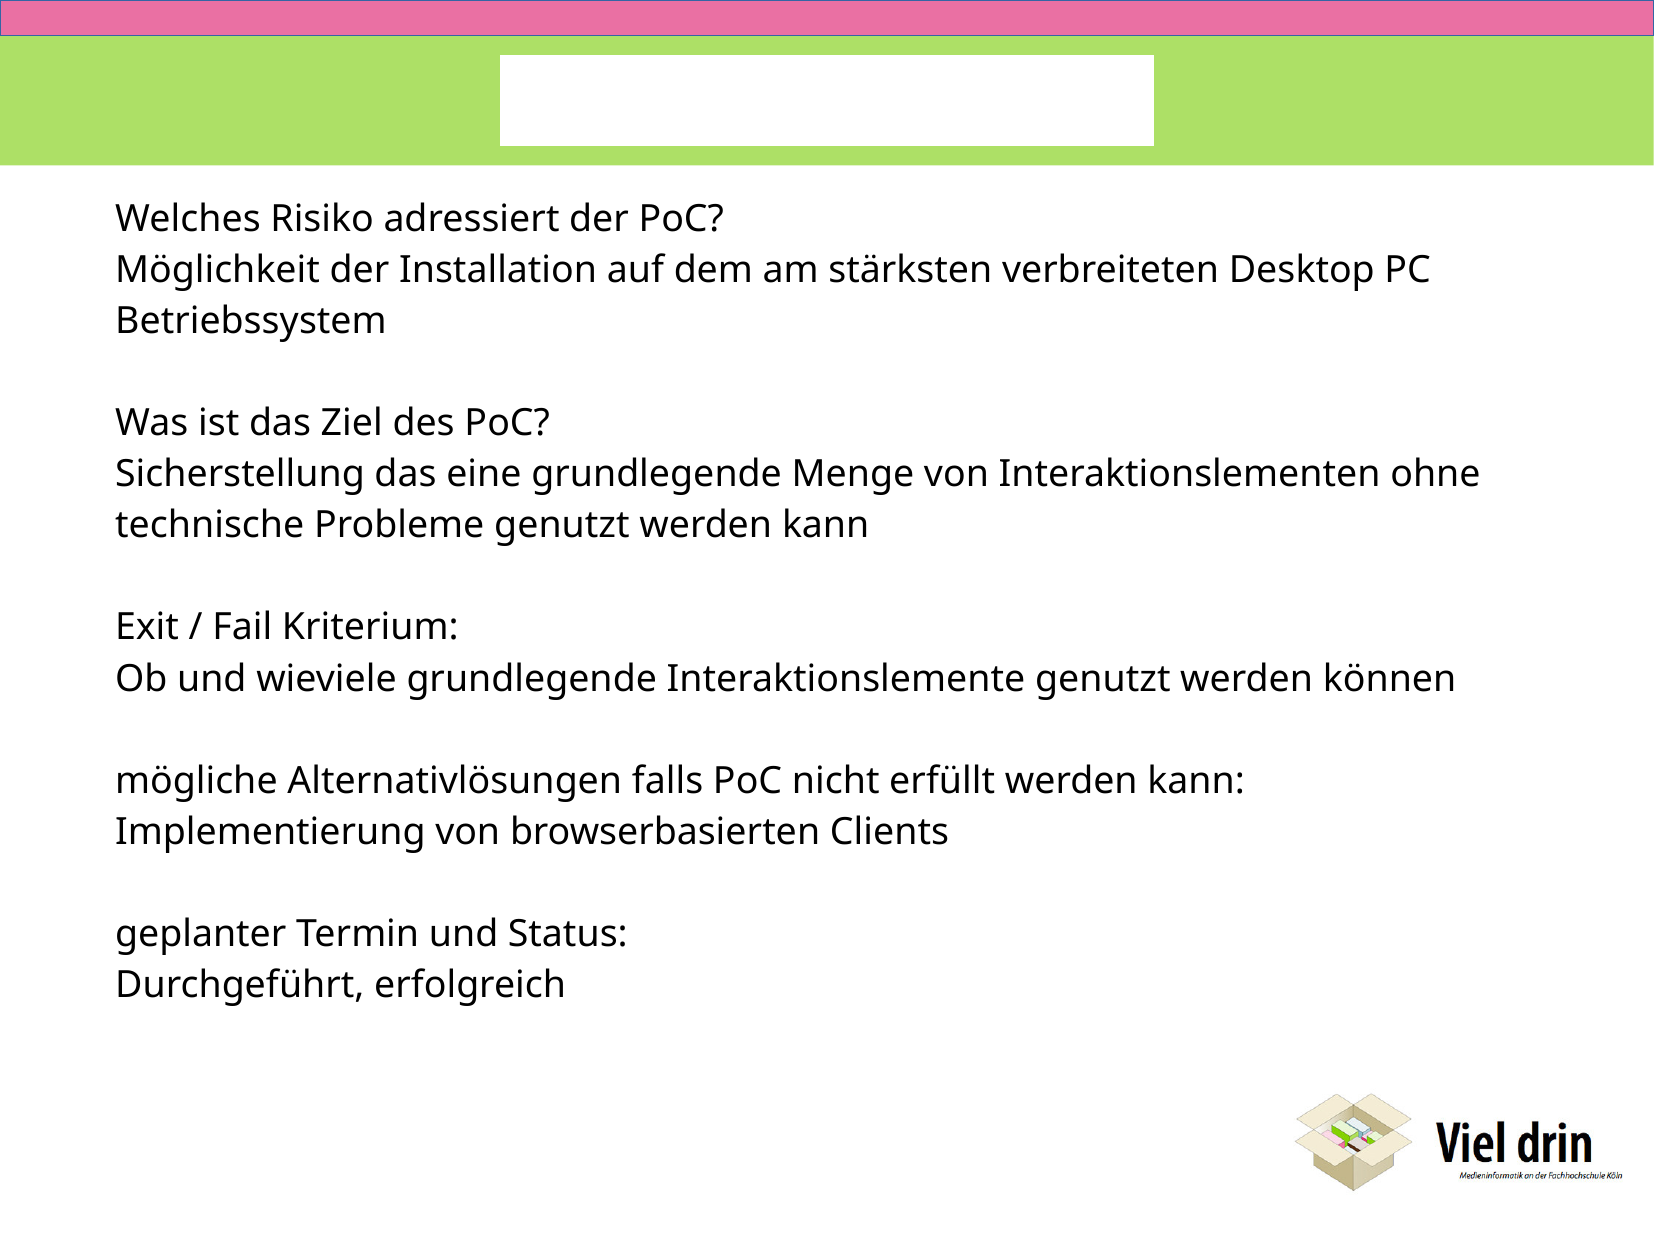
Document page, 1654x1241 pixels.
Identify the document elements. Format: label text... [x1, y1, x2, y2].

picture [1257, 1058, 1648, 1231]
text_box Welches Risiko adressiert der PoC? Möglichkeit der Installation auf dem am stärksten verbreiteten Desktop PC Betriebssystem Was ist das Ziel des PoC? Sicherstellung das eine grundlegende Menge von Interaktionslementen ohne technische Probleme genutzt werden kann Exit / Fail Kriterium: Ob und wieviele grundlegende Interaktionslemente genutzt werden können mögliche Alternativlösungen falls PoC nicht erfüllt werden kann: Implementierung von browserbasierten Clients geplanter Termin und Status: Durchgeführt, erfolgreich [100, 236, 1518, 964]
text_box [0, 0, 1654, 36]
title PoC 2: DesktopClient [0, 36, 1654, 166]
